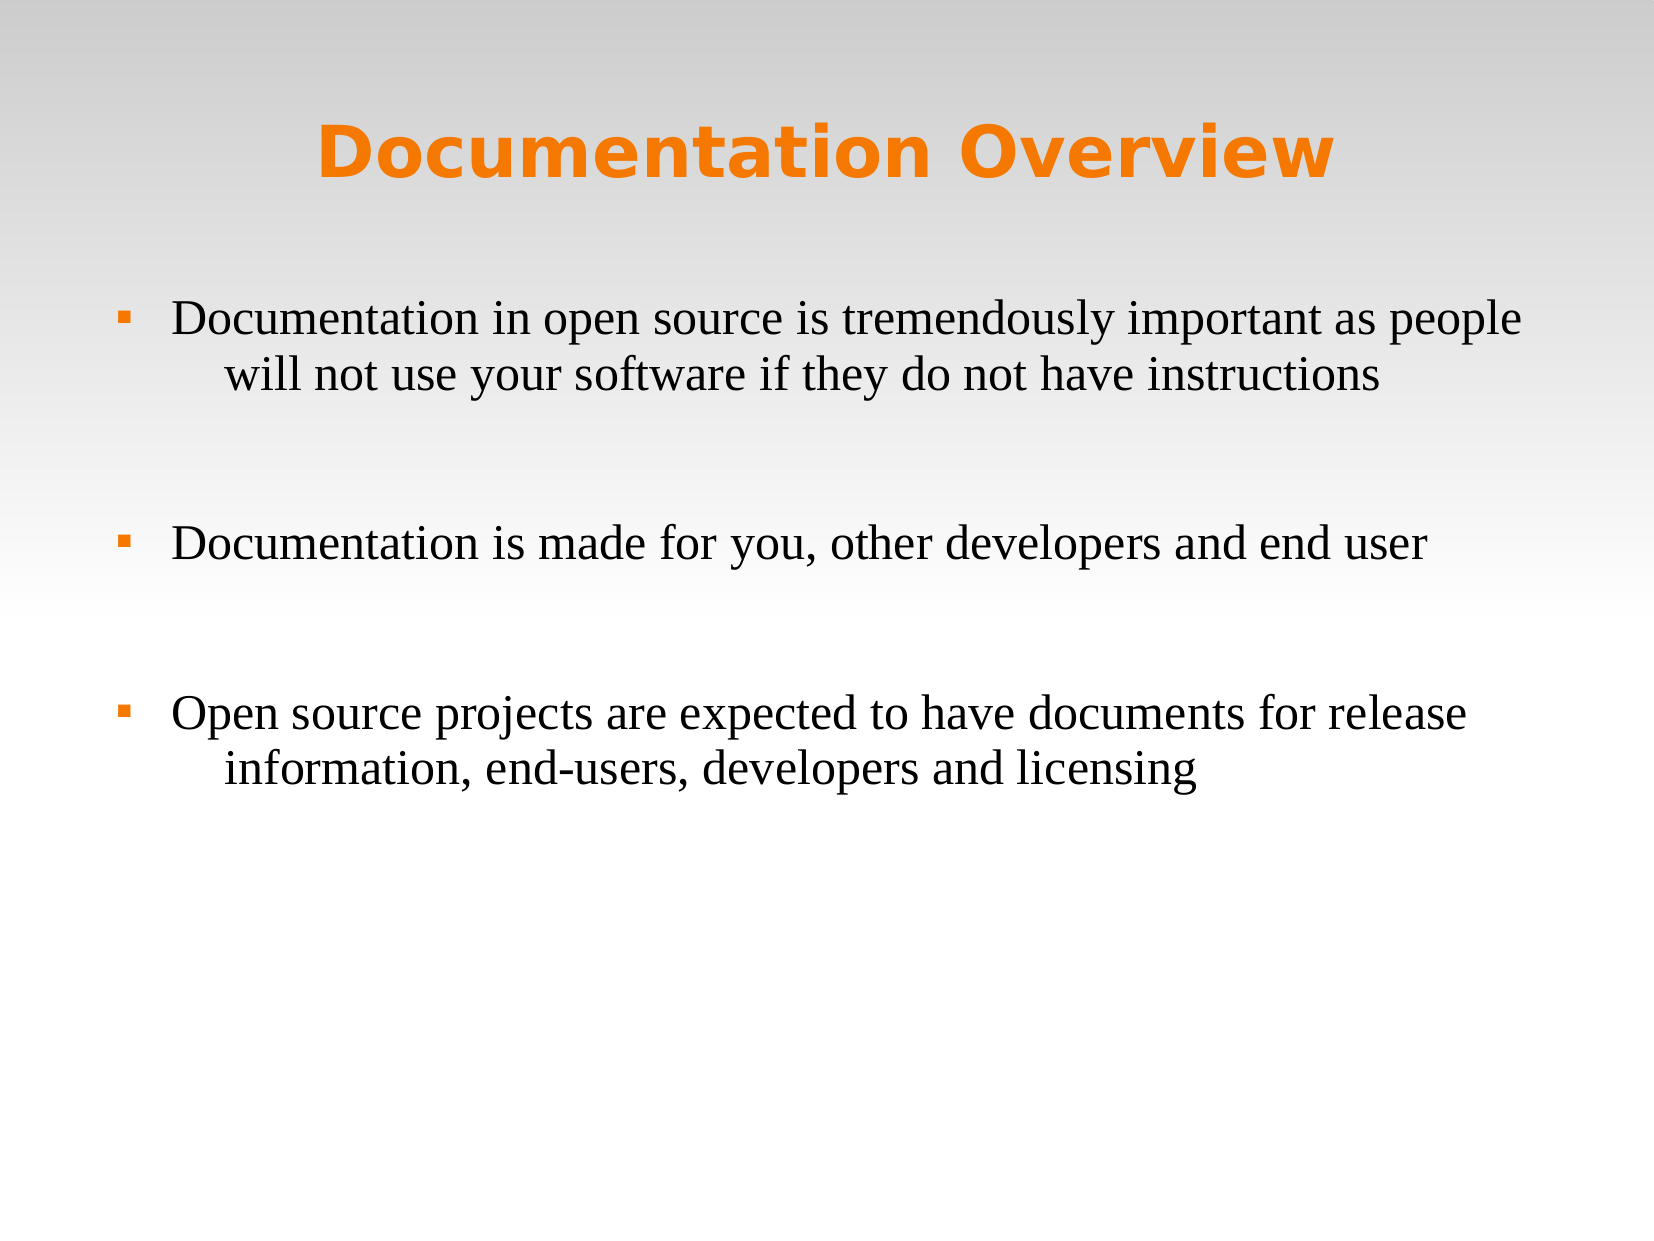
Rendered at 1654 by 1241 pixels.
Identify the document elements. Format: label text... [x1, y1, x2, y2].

title Documentation Overview [82, 49, 1571, 257]
list Documentation in open source is tremendously important as people will not use your software if they do not have instructions Documentation is made for you, other developers and end user Open source projects are expected to have documents for release information, end-users, developers and licensing [82, 290, 1571, 1109]
